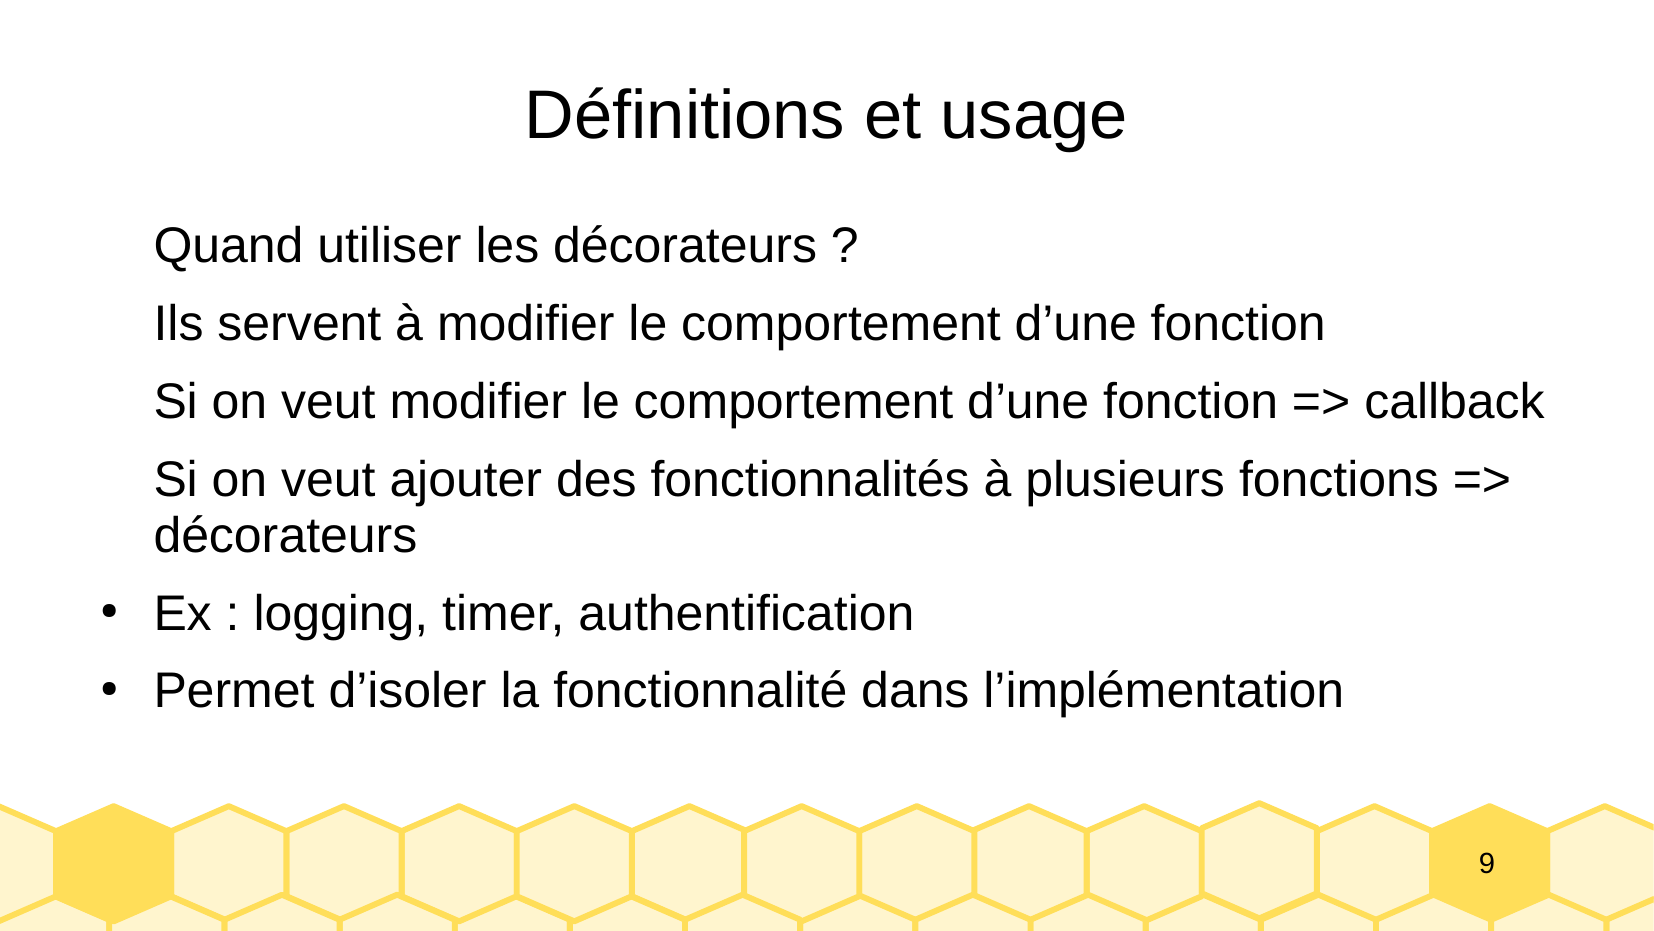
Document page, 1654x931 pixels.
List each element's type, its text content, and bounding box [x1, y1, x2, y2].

title Définitions et usage [82, 37, 1571, 193]
list Quand utiliser les décorateurs ? Ils servent à modifier le comportement d’une fonction Si on veut modifier le comportement d’une fonction => callback Si on veut ajouter des fonctionnalités à plusieurs fonctions => décorateurs Ex : logging, timer, authentification Permet d’isoler la fonctionnalité dans l’implémentation [82, 217, 1571, 758]
